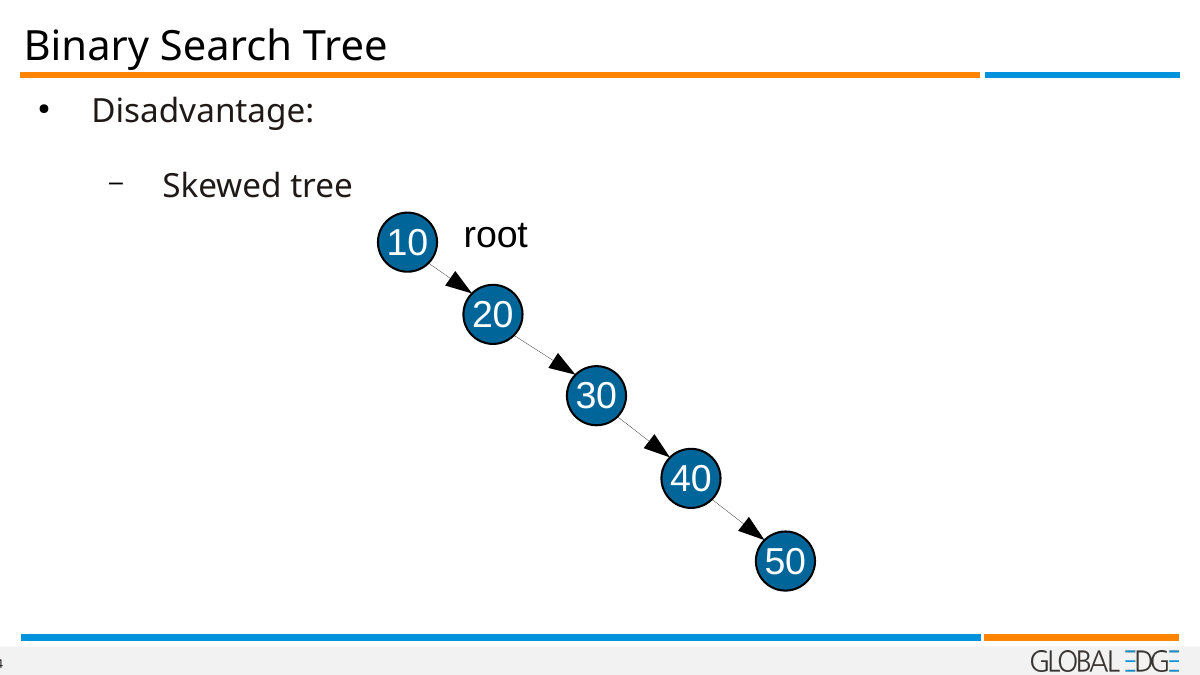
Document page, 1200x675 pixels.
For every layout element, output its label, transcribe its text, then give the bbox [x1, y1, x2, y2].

list Disadvantage: Skewed tree [20, 87, 1179, 628]
picture [1031, 650, 1179, 672]
text_box 50 [755, 531, 816, 591]
text_box 30 [566, 366, 627, 426]
text_box 10 [377, 212, 438, 272]
text_box root [448, 206, 615, 264]
text_box 40 [661, 448, 721, 508]
title Binary Search Tree [23, 17, 1099, 71]
text_box 20 [463, 284, 523, 344]
